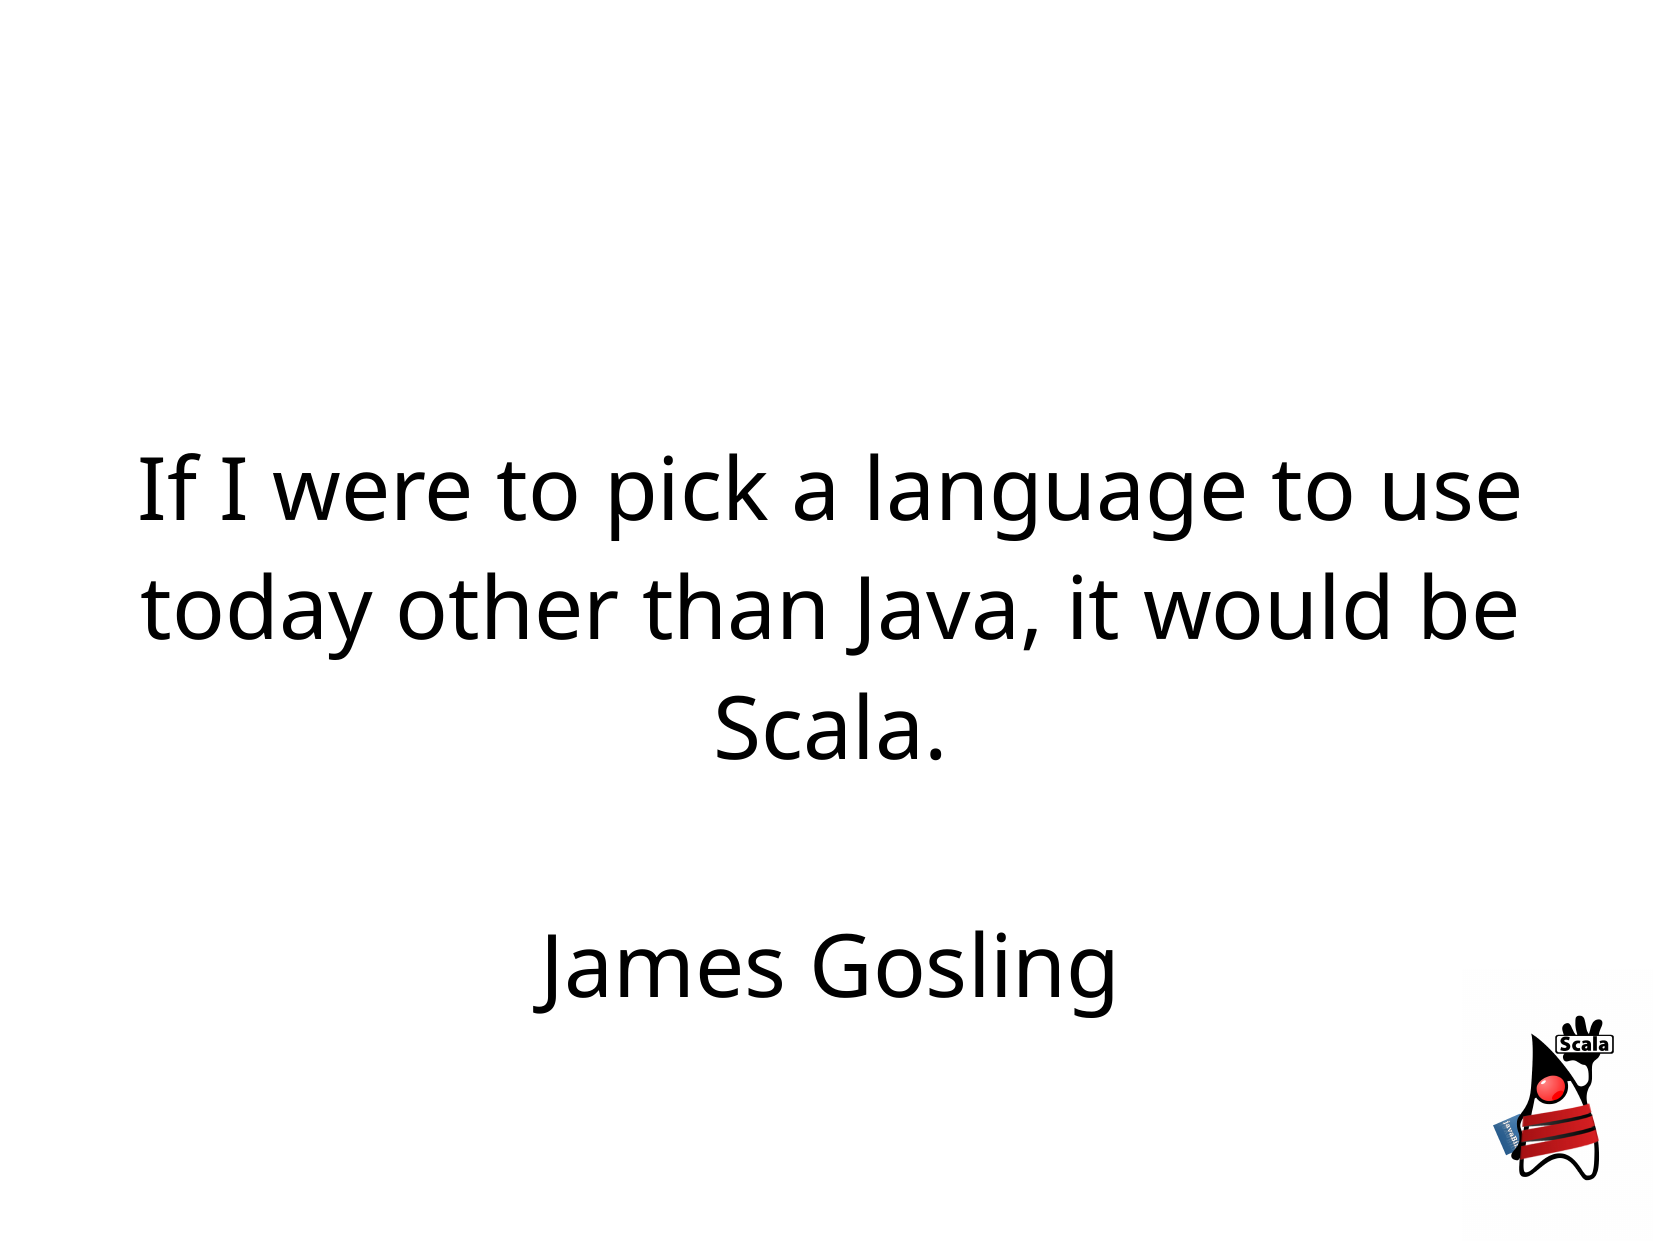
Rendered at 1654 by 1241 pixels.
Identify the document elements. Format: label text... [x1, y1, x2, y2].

picture [1462, 969, 1654, 1241]
text_box If I were to pick a language to use today other than Java, it would be Scala. James Gosling [7, 419, 1654, 837]
